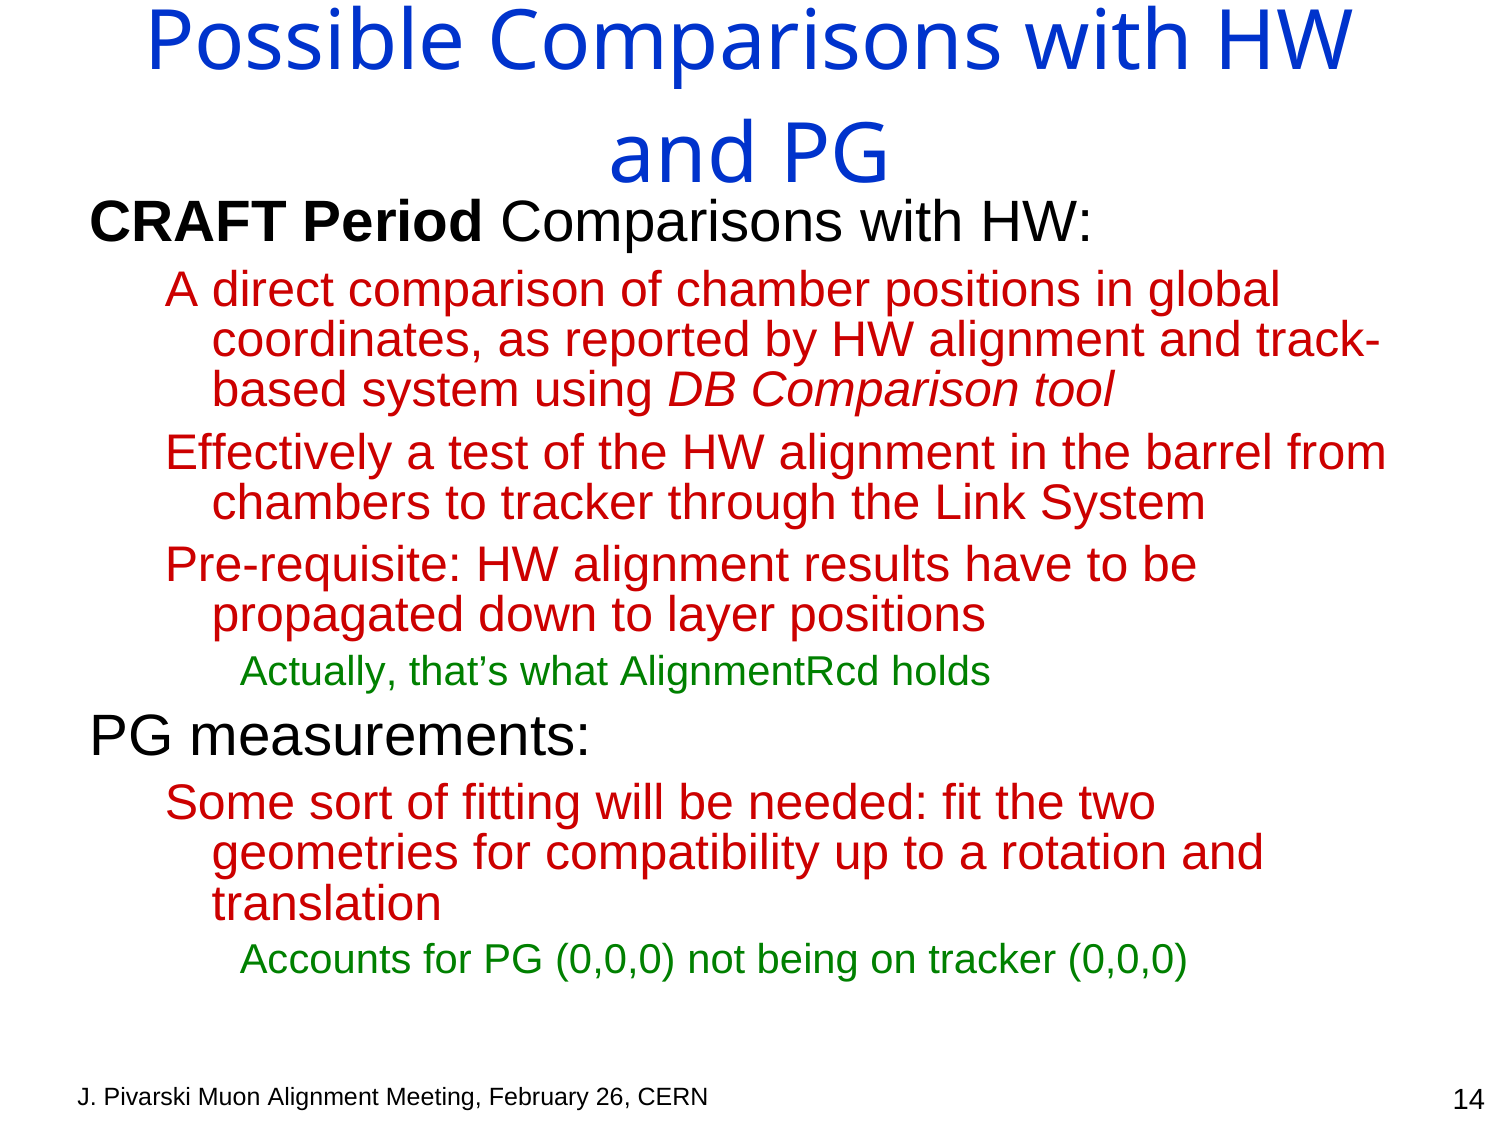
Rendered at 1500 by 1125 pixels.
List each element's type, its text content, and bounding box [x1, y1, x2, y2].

title Possible Comparisons with HW and PG [75, 0, 1426, 187]
list CRAFT Period Comparisons with HW: A direct comparison of chamber positions in global coordinates, as reported by HW alignment and track-based system using DB Comparison tool Effectively a test of the HW alignment in the barrel from chambers to tracker through the Link System Pre-requisite: HW alignment results have to be propagated down to layer positions Actually, that’s what AlignmentRcd holds PG measurements: Some sort of fitting will be needed: fit the two geometries for compatibility up to a rotation and translation Accounts for PG (0,0,0) not being on tracker (0,0,0) [75, 187, 1426, 1088]
